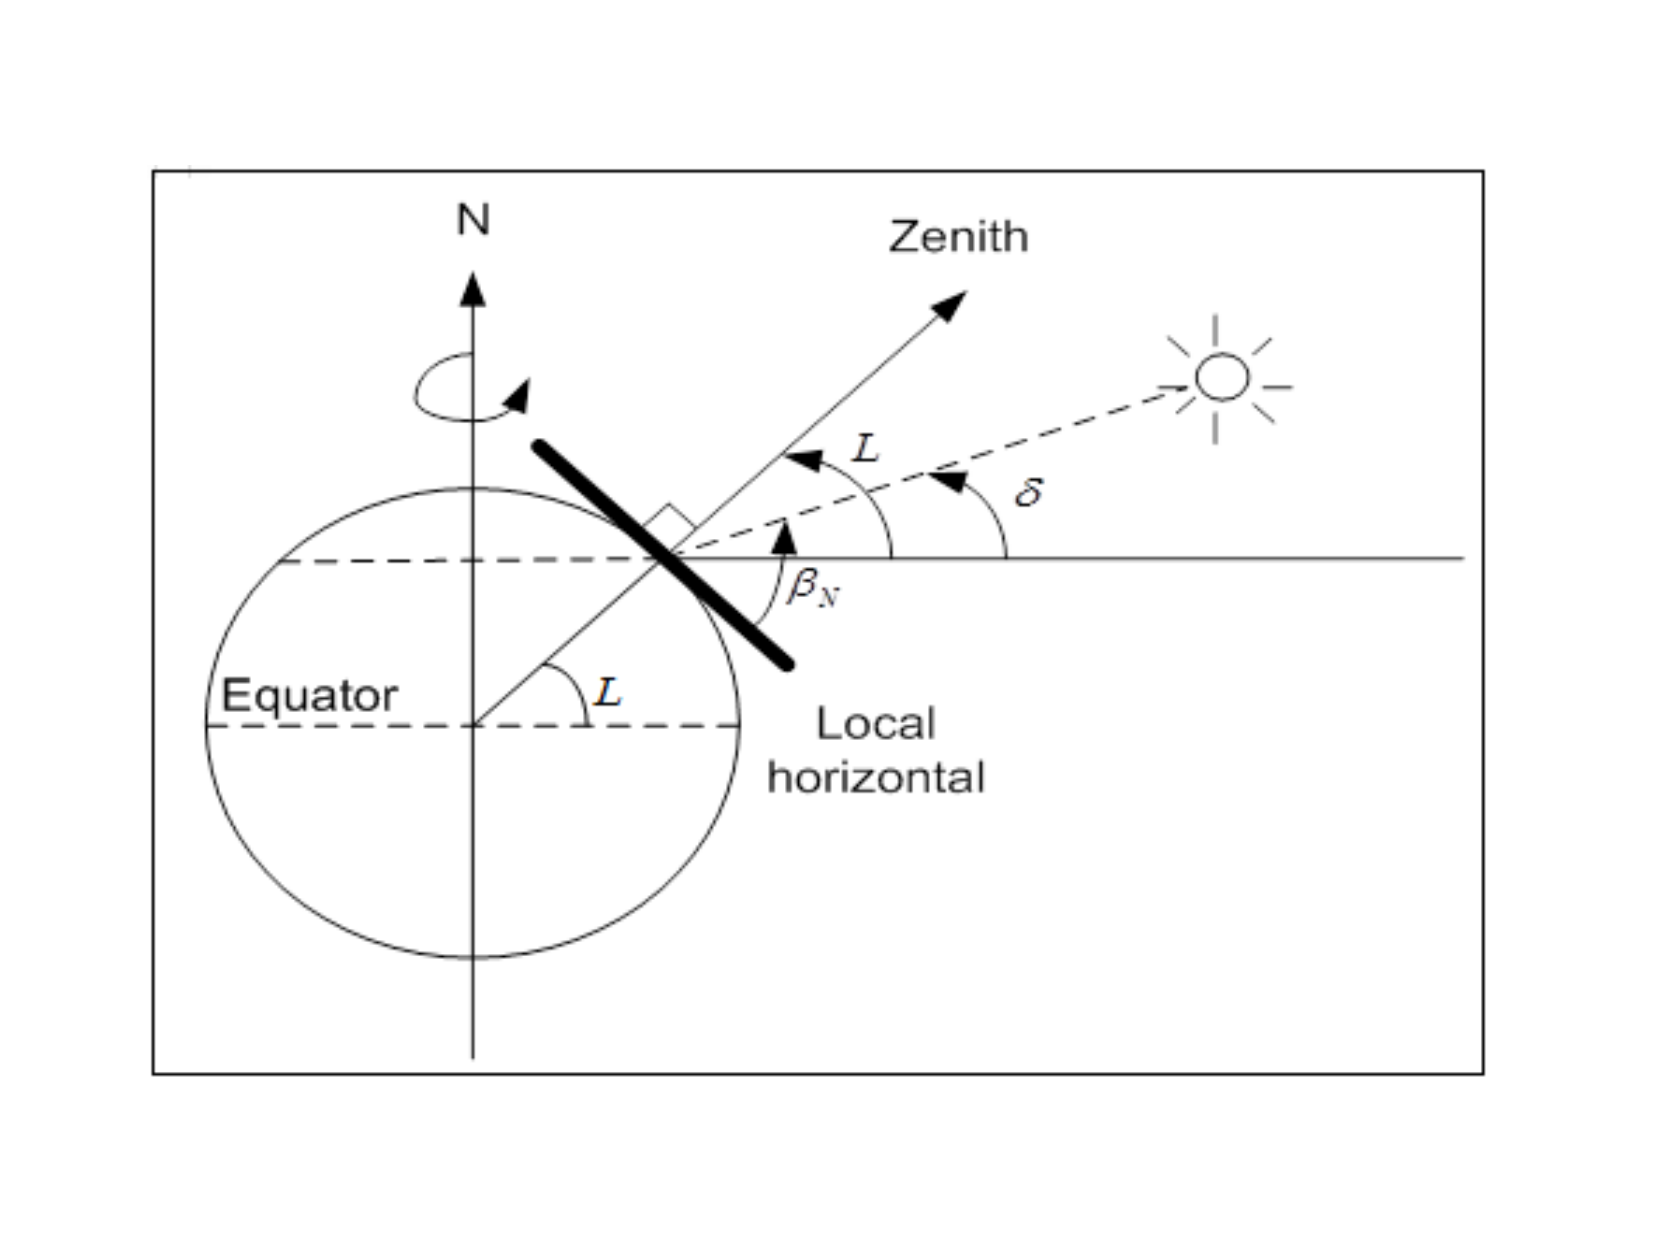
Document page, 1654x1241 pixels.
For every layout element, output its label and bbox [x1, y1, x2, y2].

picture [147, 165, 1494, 1086]
